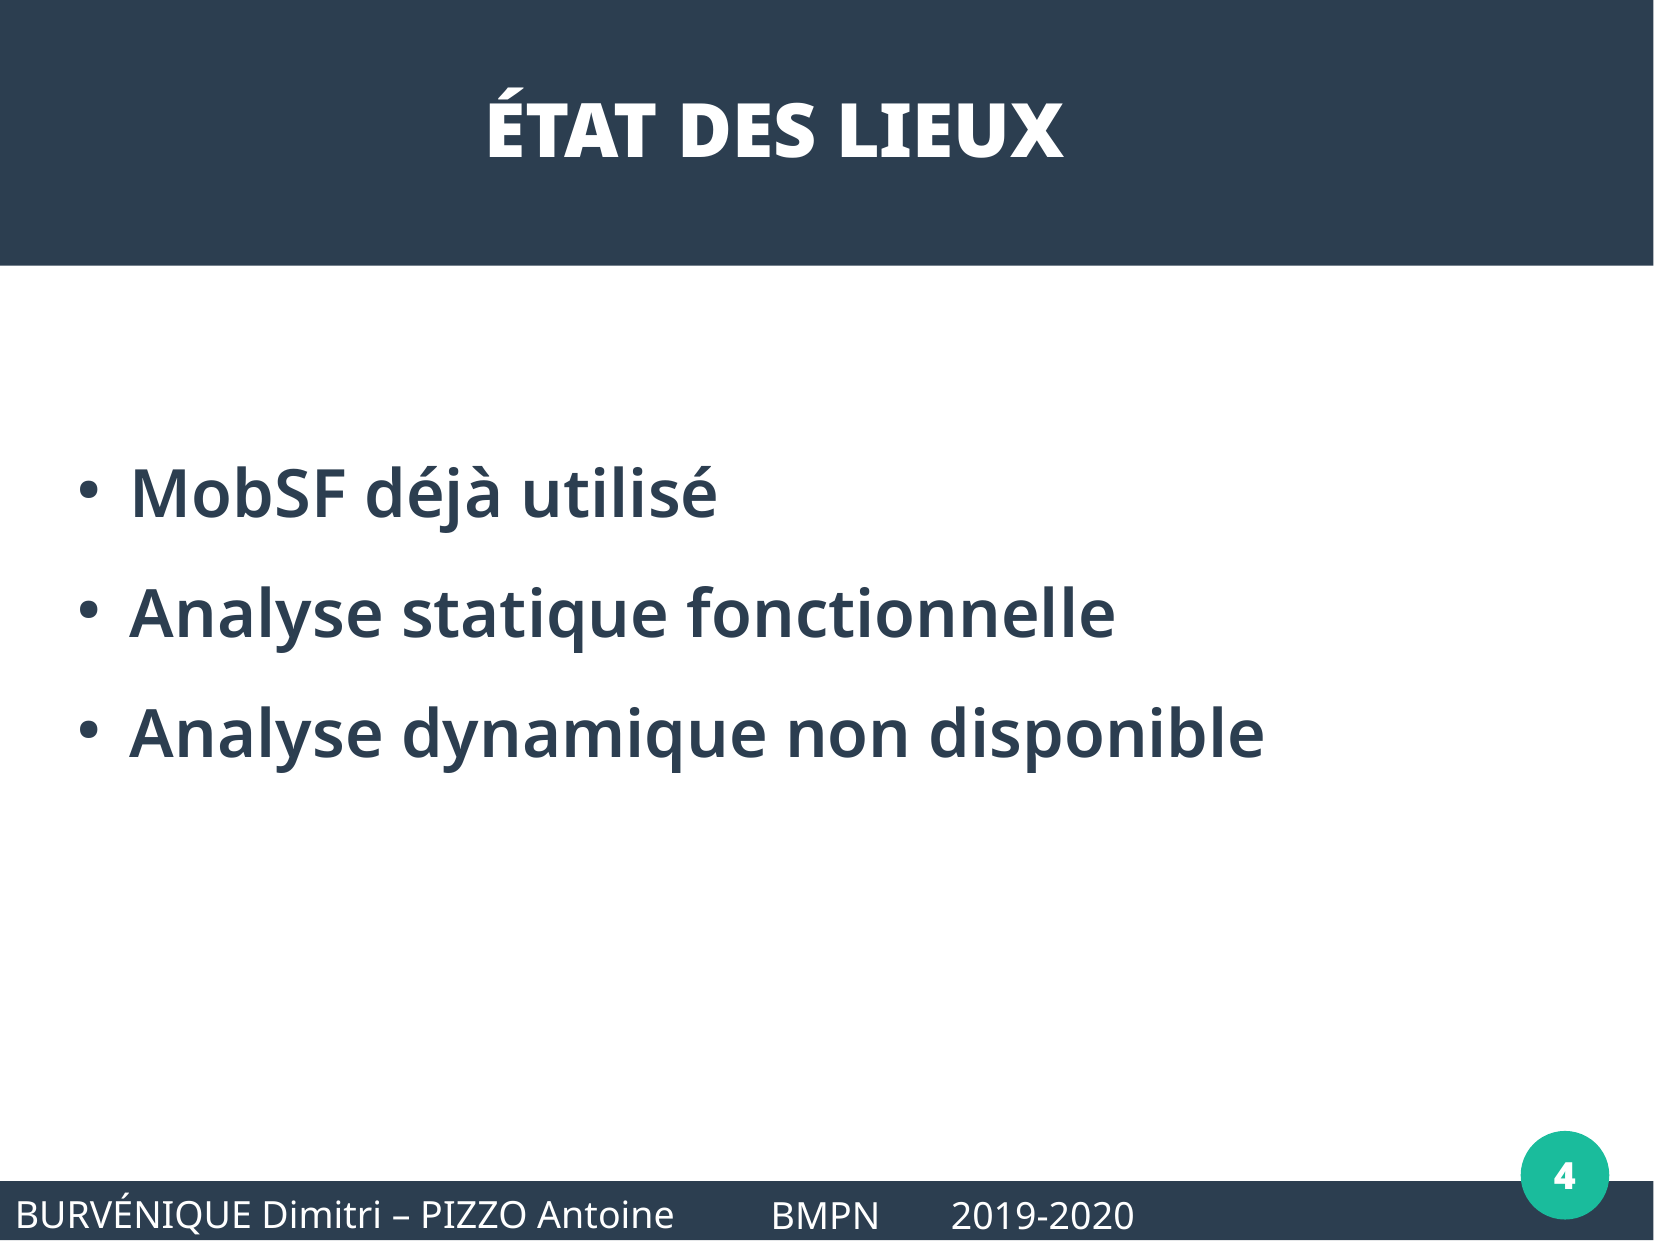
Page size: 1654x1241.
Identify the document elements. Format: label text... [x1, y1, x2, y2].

text_box BMPN [755, 1181, 898, 1241]
text_box BURVÉNIQUE Dimitri – PIZZO Antoine [0, 1181, 755, 1241]
text_box 2019-2020 [936, 1181, 1170, 1241]
list MobSF déjà utilisé Analyse statique fonctionnelle Analyse dynamique non disponible [59, 445, 1595, 795]
title ÉTAT DES LIEUX [484, 49, 1170, 207]
